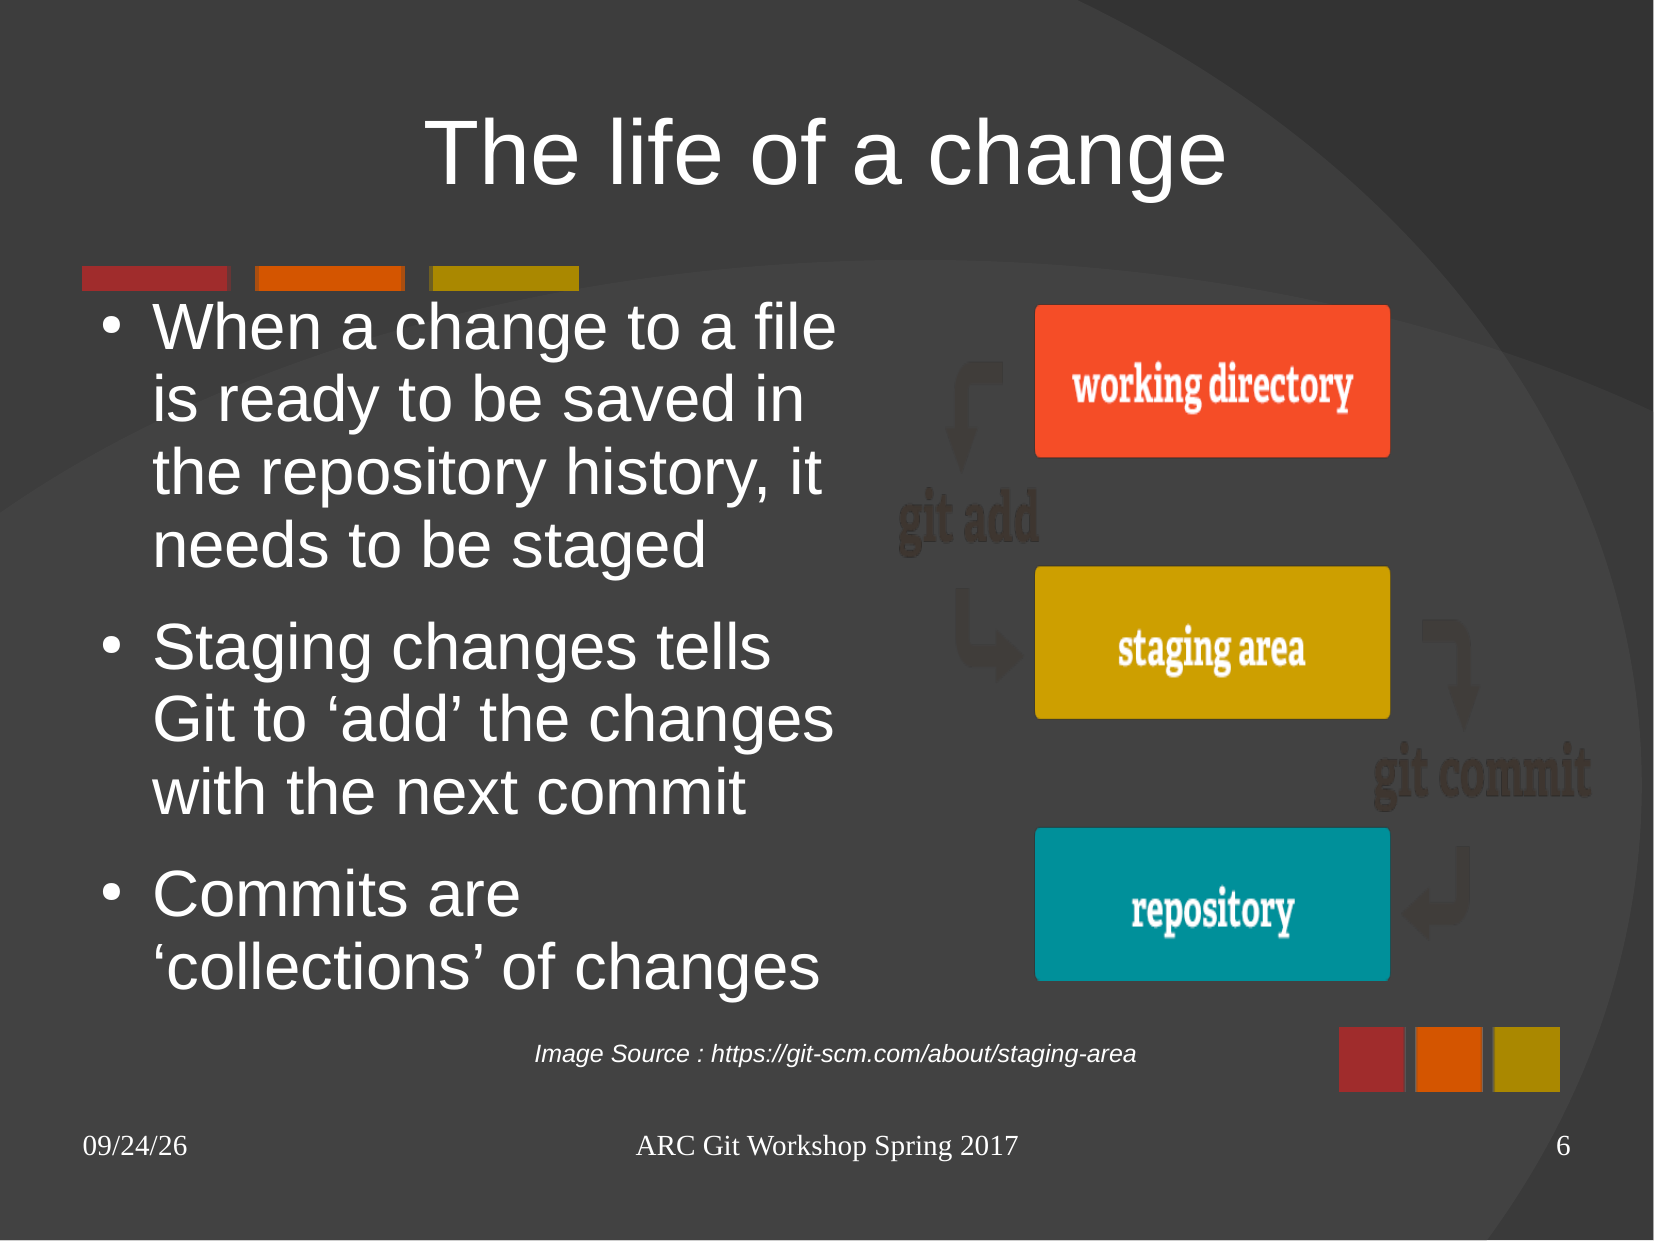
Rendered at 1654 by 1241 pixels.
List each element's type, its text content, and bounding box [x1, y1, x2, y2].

picture [1339, 1027, 1560, 1092]
picture [82, 266, 579, 290]
text_box Image Source : https://git-scm.com/about/staging-area [519, 1032, 1161, 1075]
picture [876, 291, 1607, 981]
list When a change to a file is ready to be saved in the repository history, it needs to be staged Staging changes tells Git to ‘add’ the changes with the next commit Commits are ‘collections’ of changes [82, 290, 863, 1010]
title The life of a change [82, 49, 1571, 257]
